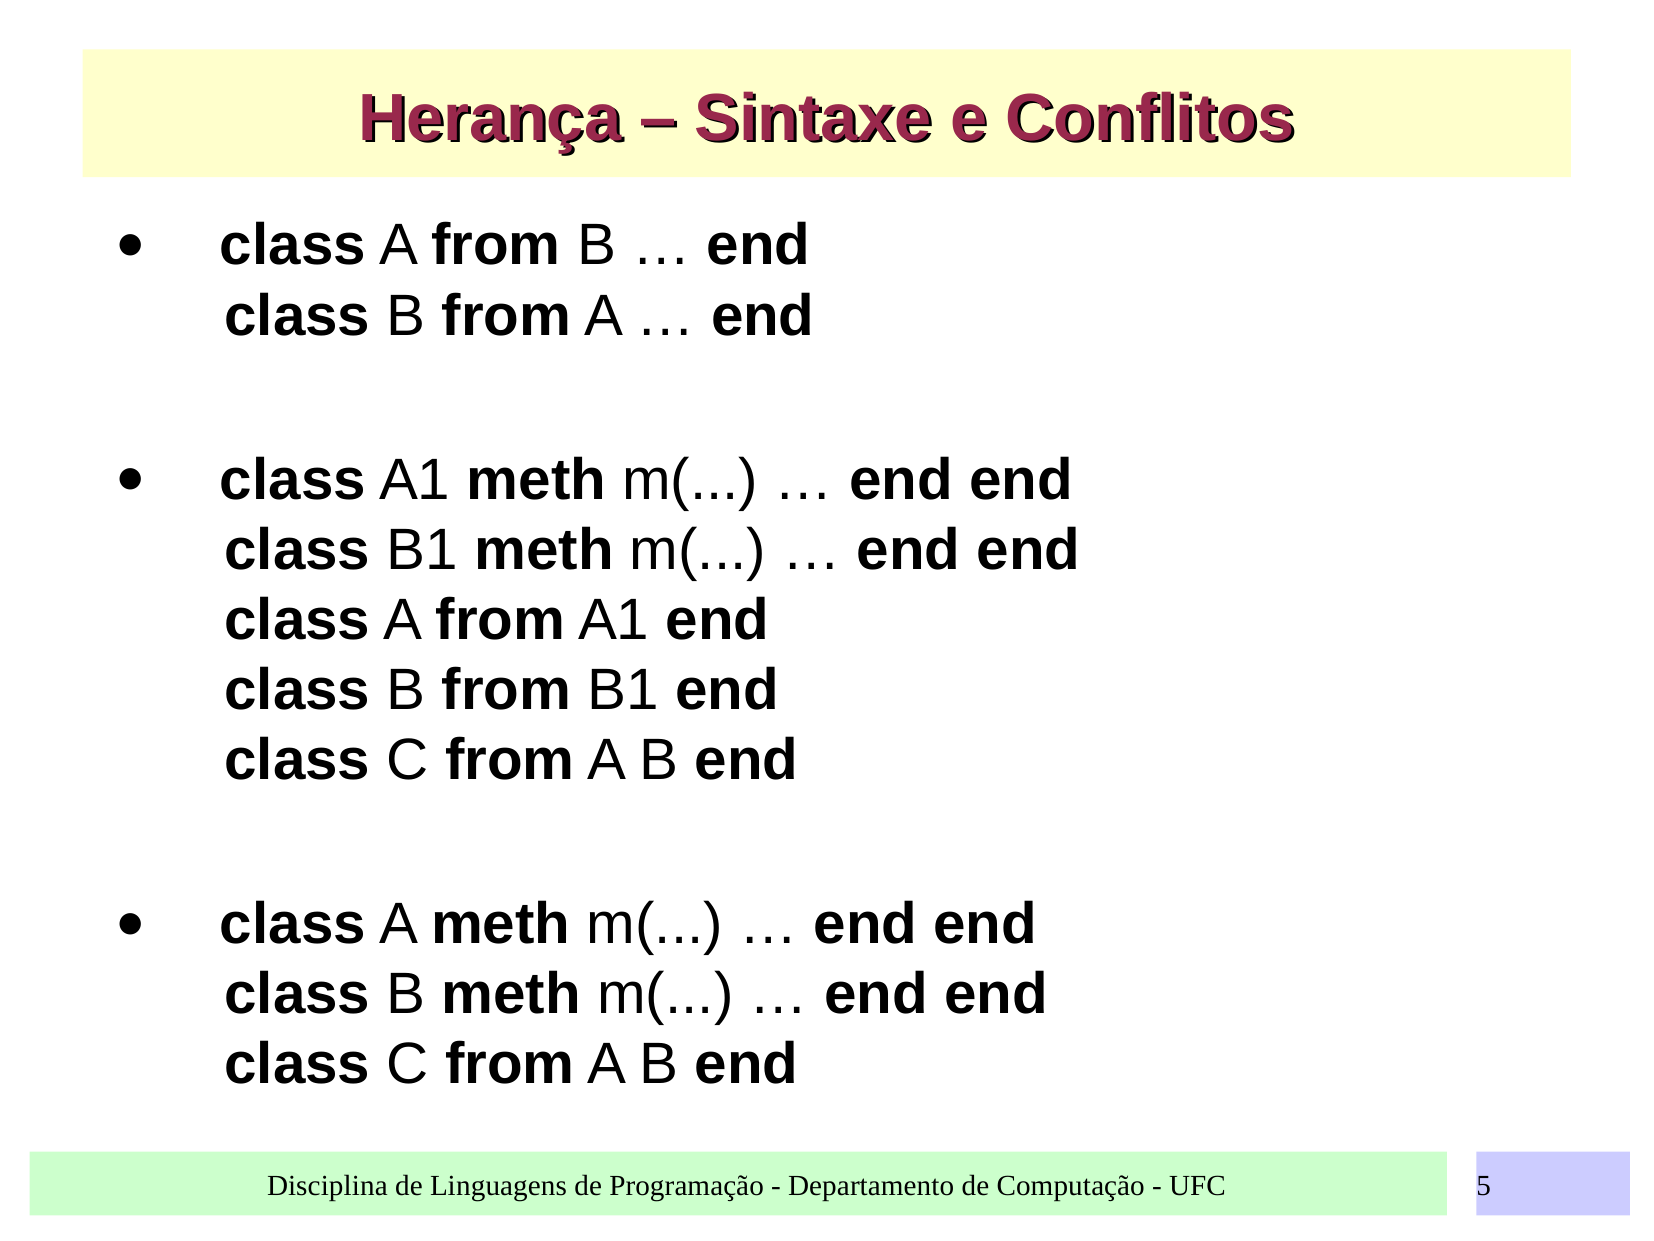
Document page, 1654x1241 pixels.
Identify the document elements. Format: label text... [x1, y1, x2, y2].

text_box <número> [1476, 1151, 1630, 1216]
text_box Disciplina de Linguagens de Programação - Departamento de Computação - UFC [29, 1151, 1447, 1216]
list class A from B … end class B from A … end class A1 meth m(...) … end end class B1 meth m(...) … end end class A from A1 end class B from B1 end class C from A B end class A meth m(...) … end end class B meth m(...) … end end class C from A B end [82, 206, 1571, 1109]
title Herança – Sintaxe e Conflitos [82, 49, 1571, 178]
